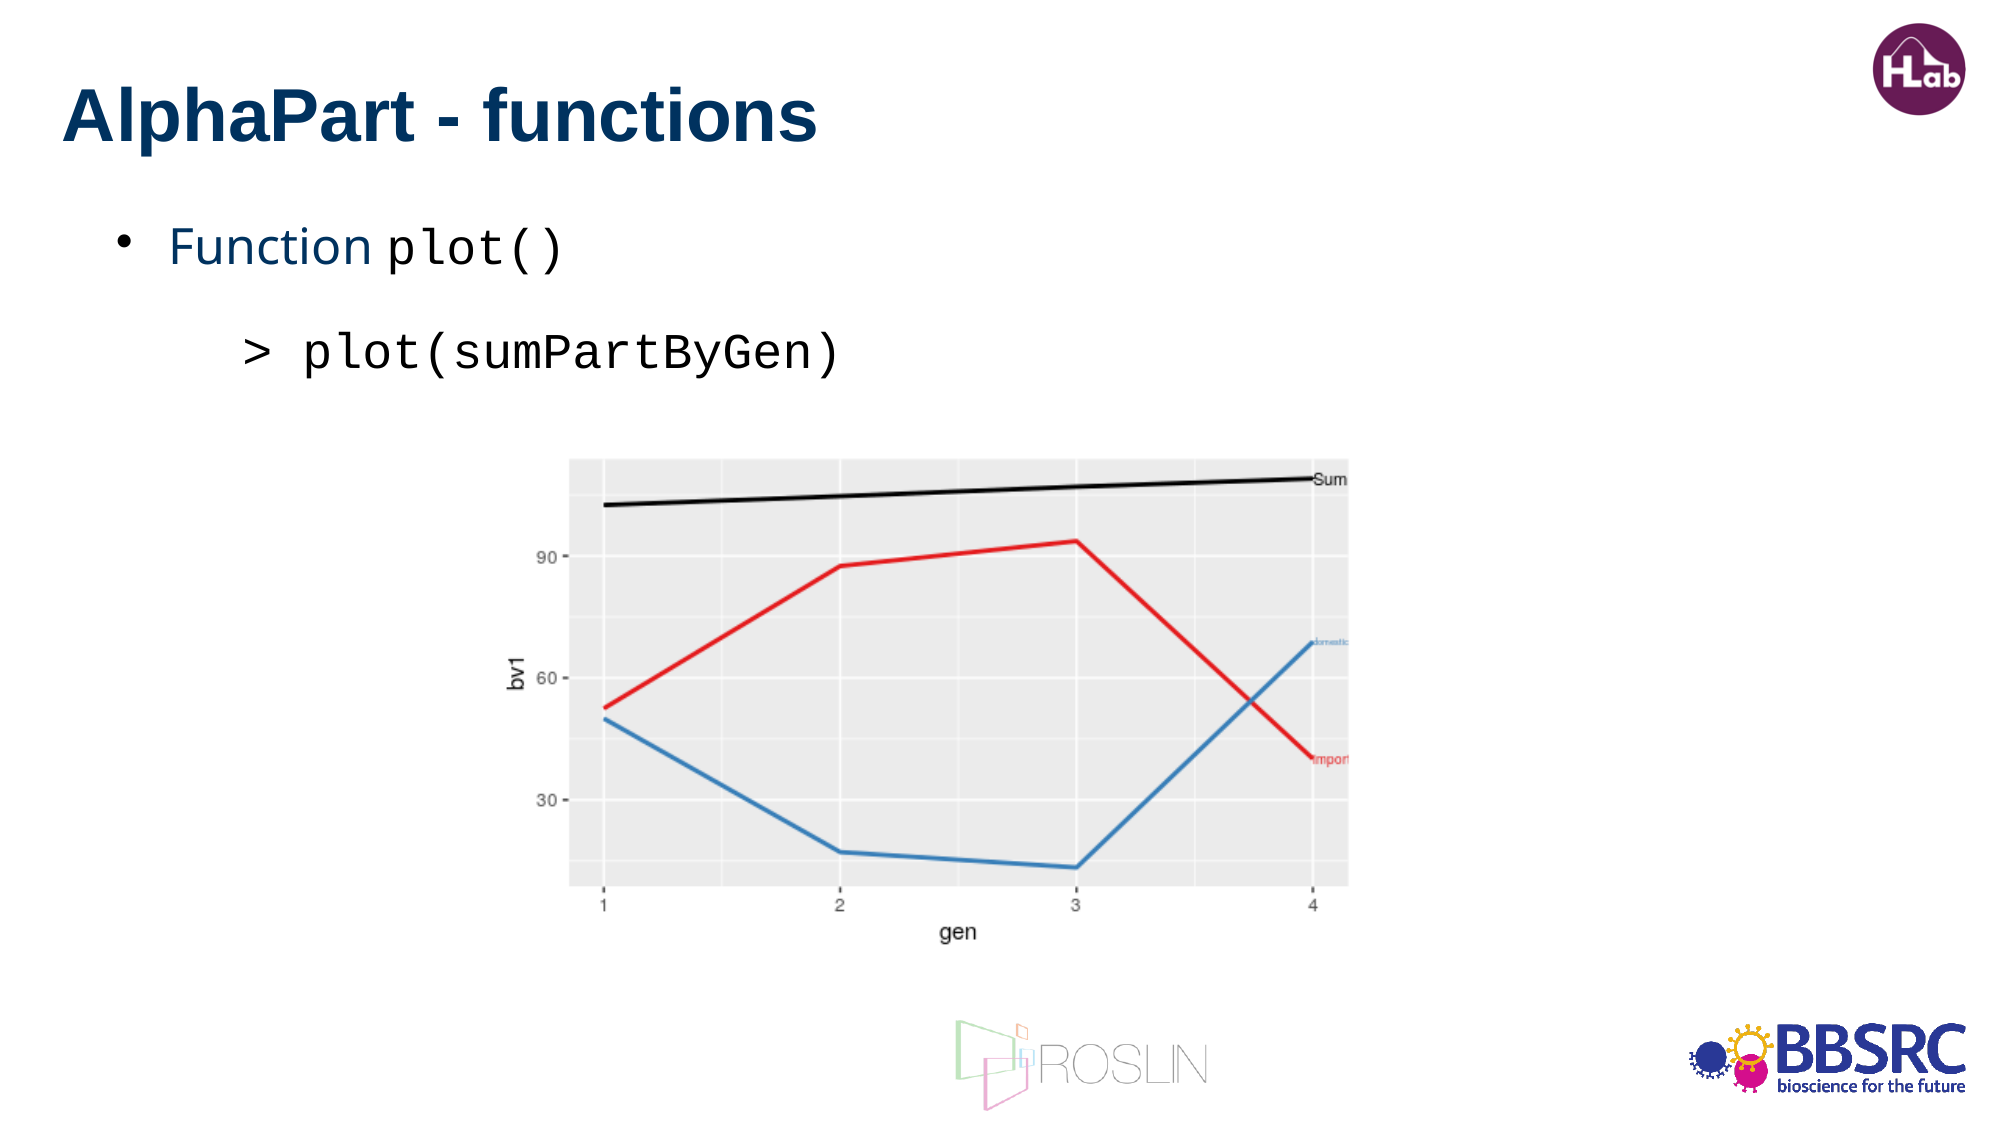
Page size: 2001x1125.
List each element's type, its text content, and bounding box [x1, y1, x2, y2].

picture [496, 448, 1360, 957]
text_box > plot(sumPartByGen) [227, 318, 1548, 448]
picture [948, 985, 1220, 1125]
picture [1872, 21, 1966, 116]
text_box Function plot() [83, 176, 1966, 975]
text_box AlphaPart - functions [47, 59, 1926, 567]
picture [1687, 1020, 1966, 1099]
